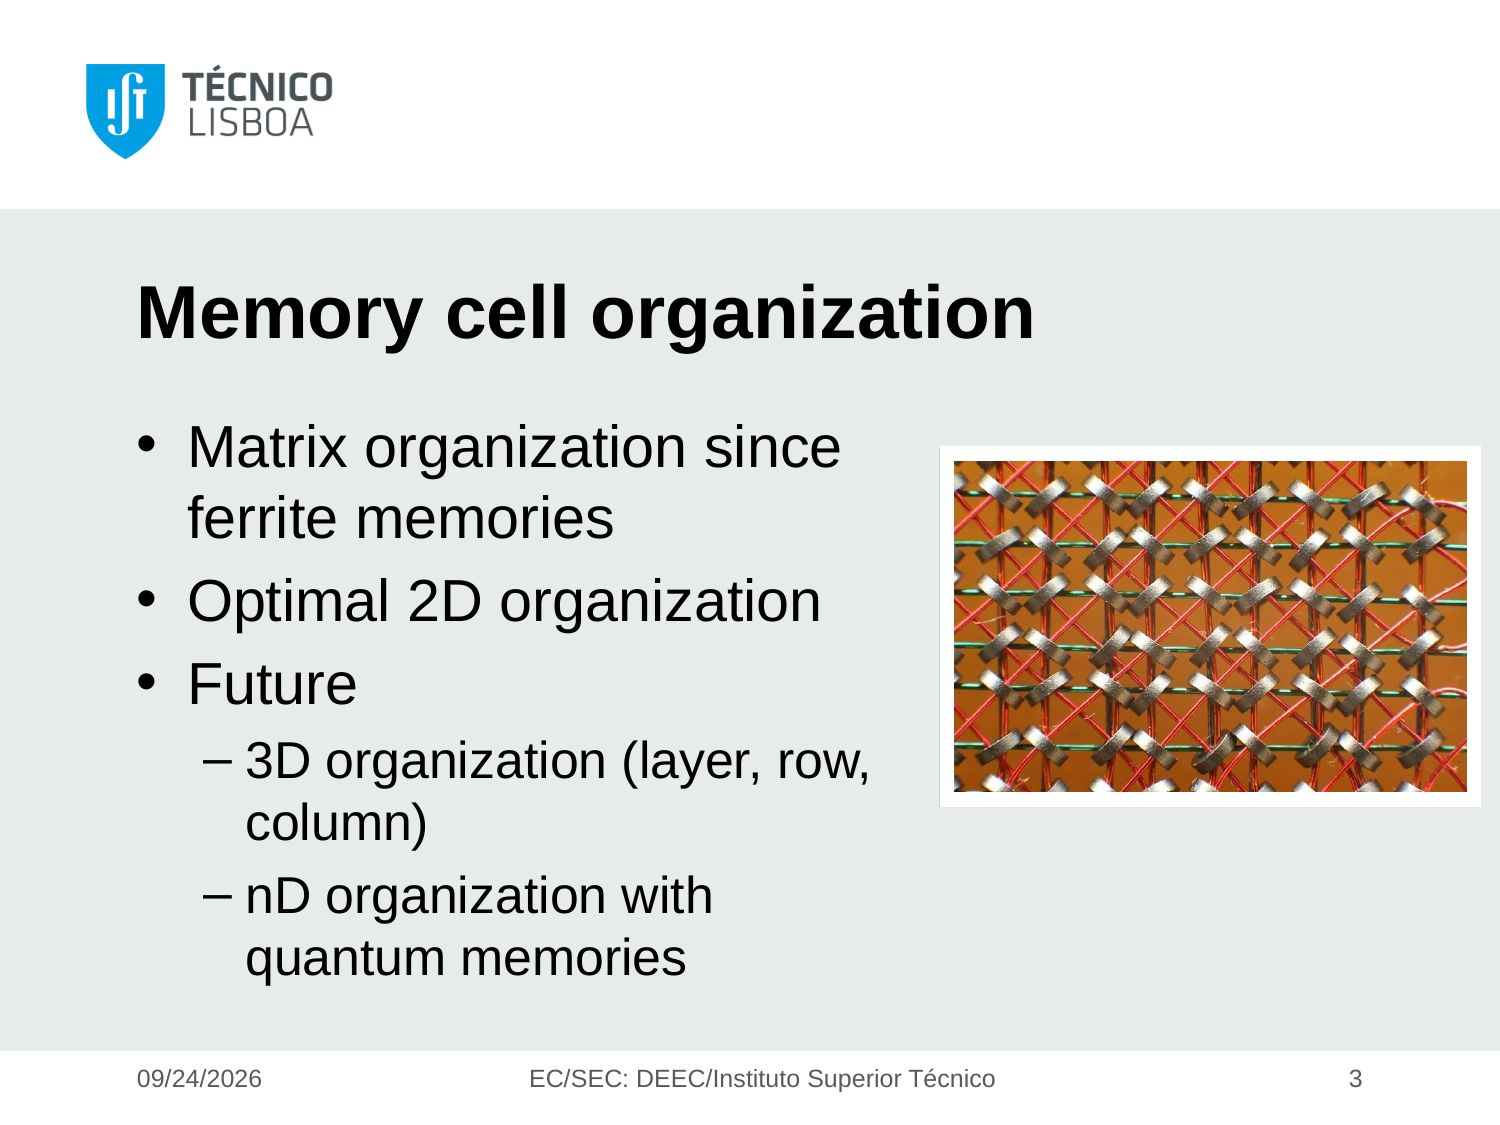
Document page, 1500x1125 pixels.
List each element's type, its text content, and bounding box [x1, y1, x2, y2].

footer EC/SEC: DEEC/Instituto Superior Técnico [512, 1052, 1021, 1103]
title Memory cell organization [121, 237, 1378, 381]
list Matrix organization since ferrite memories Optimal 2D organization Future 3D organization (layer, row, column) nD organization with quantum memories [121, 400, 922, 1005]
slide_number <number> [1077, 1052, 1378, 1103]
slide_number 12/15/2020 [121, 1052, 425, 1103]
picture [0, 0, 1500, 1125]
